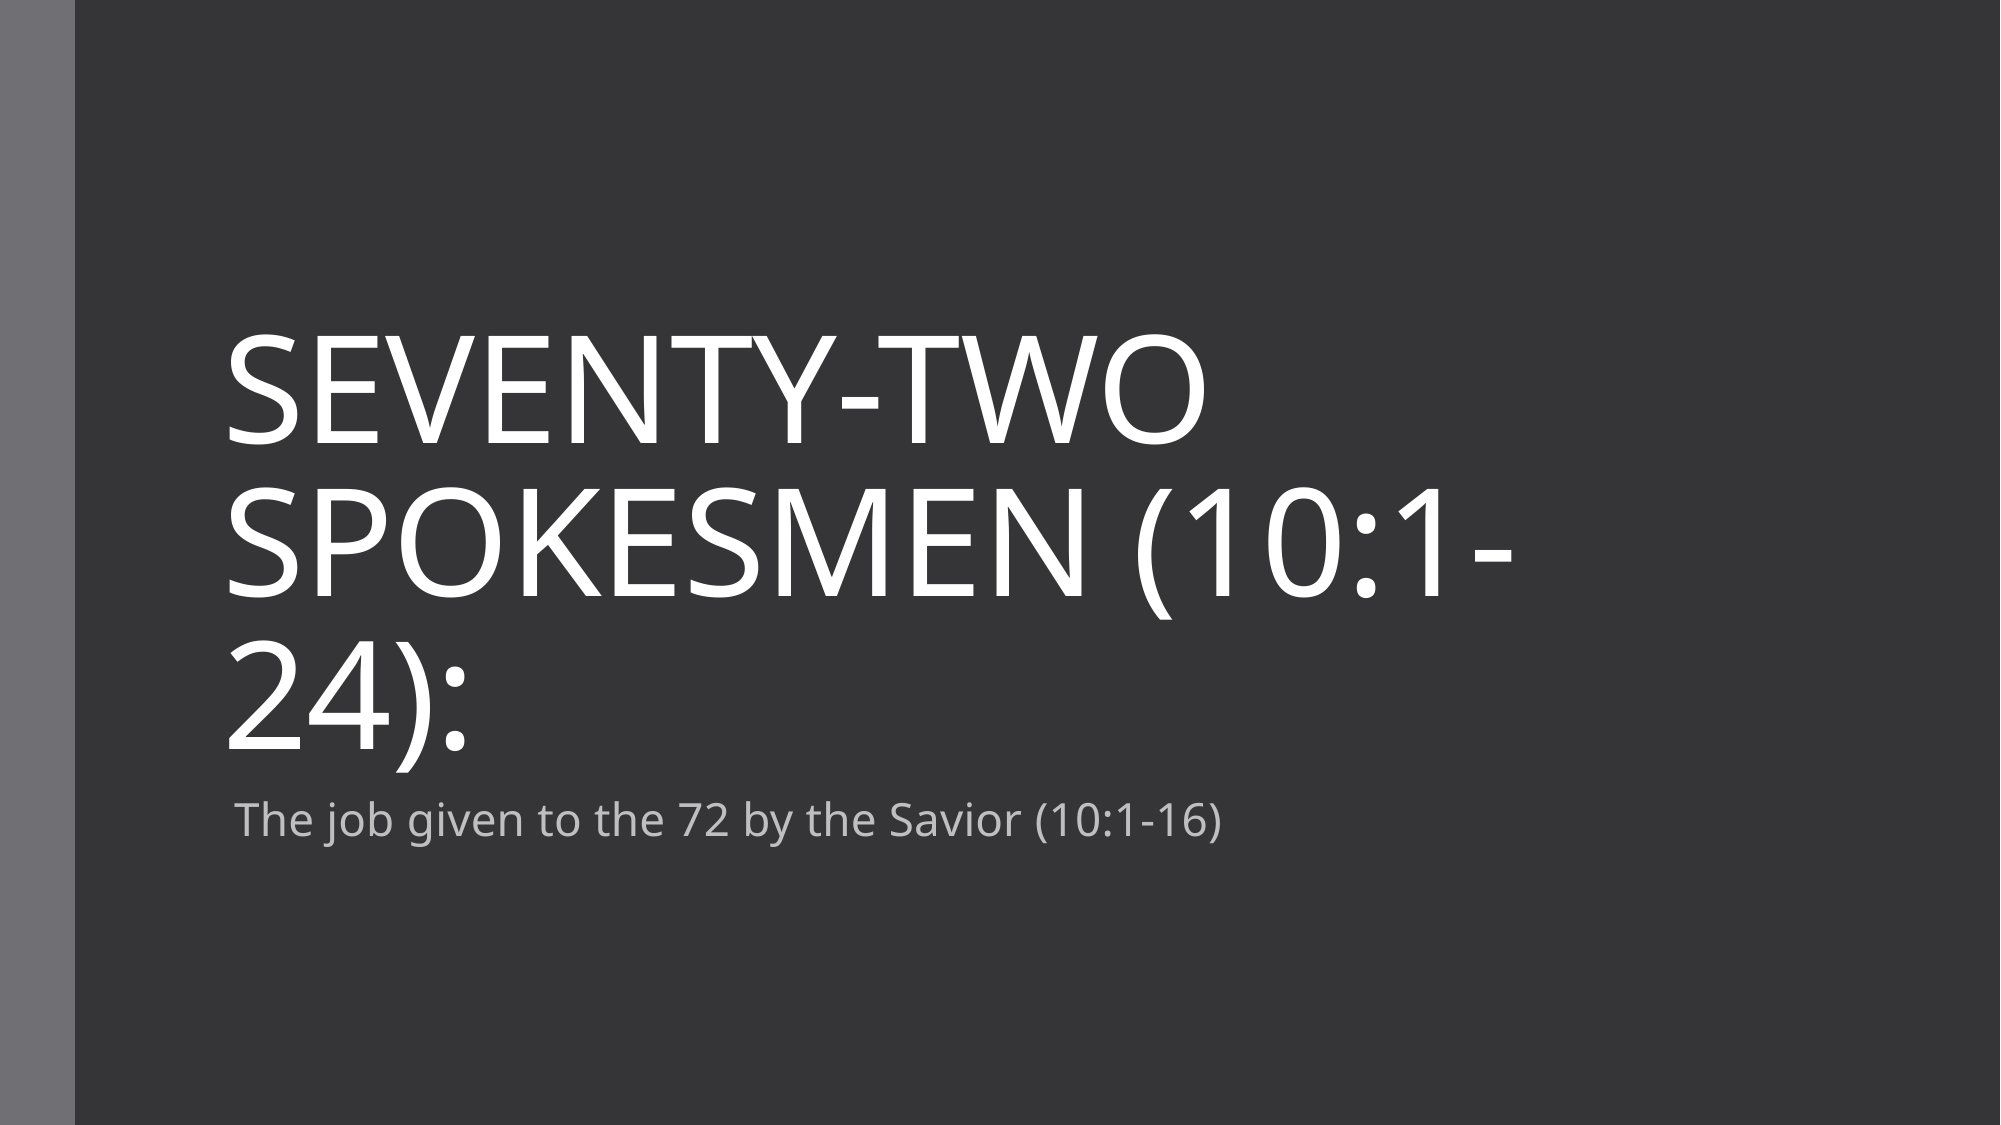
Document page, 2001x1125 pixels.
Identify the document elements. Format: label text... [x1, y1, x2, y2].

title SEVENTY-TWO SPOKESMEN (10:1-24): [206, 124, 1752, 787]
subtitle The job given to the 72 by the Savior (10:1-16) [206, 787, 1752, 1066]
